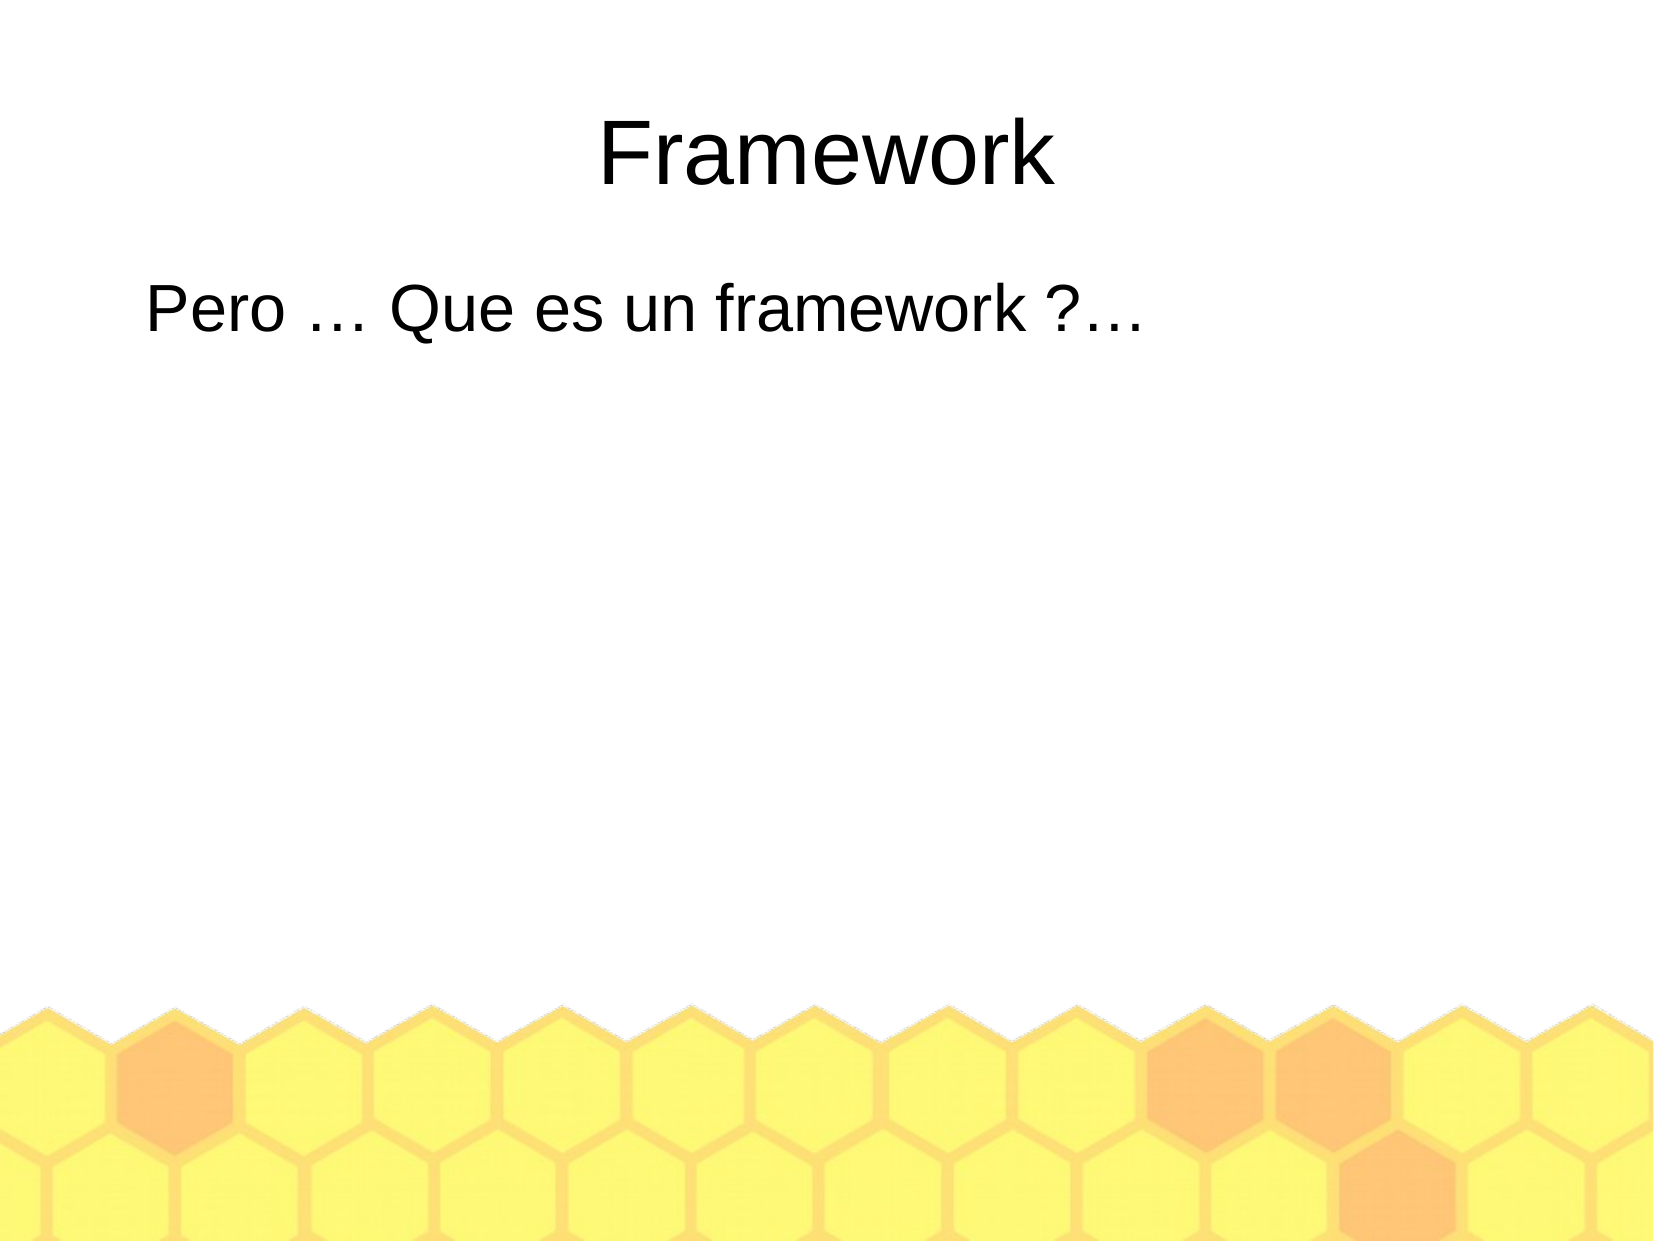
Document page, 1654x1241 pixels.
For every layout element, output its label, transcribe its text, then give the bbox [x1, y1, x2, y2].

title Framework [82, 49, 1571, 257]
picture [0, 1001, 1654, 1241]
list Pero … Que es un framework ?… [75, 270, 1564, 991]
